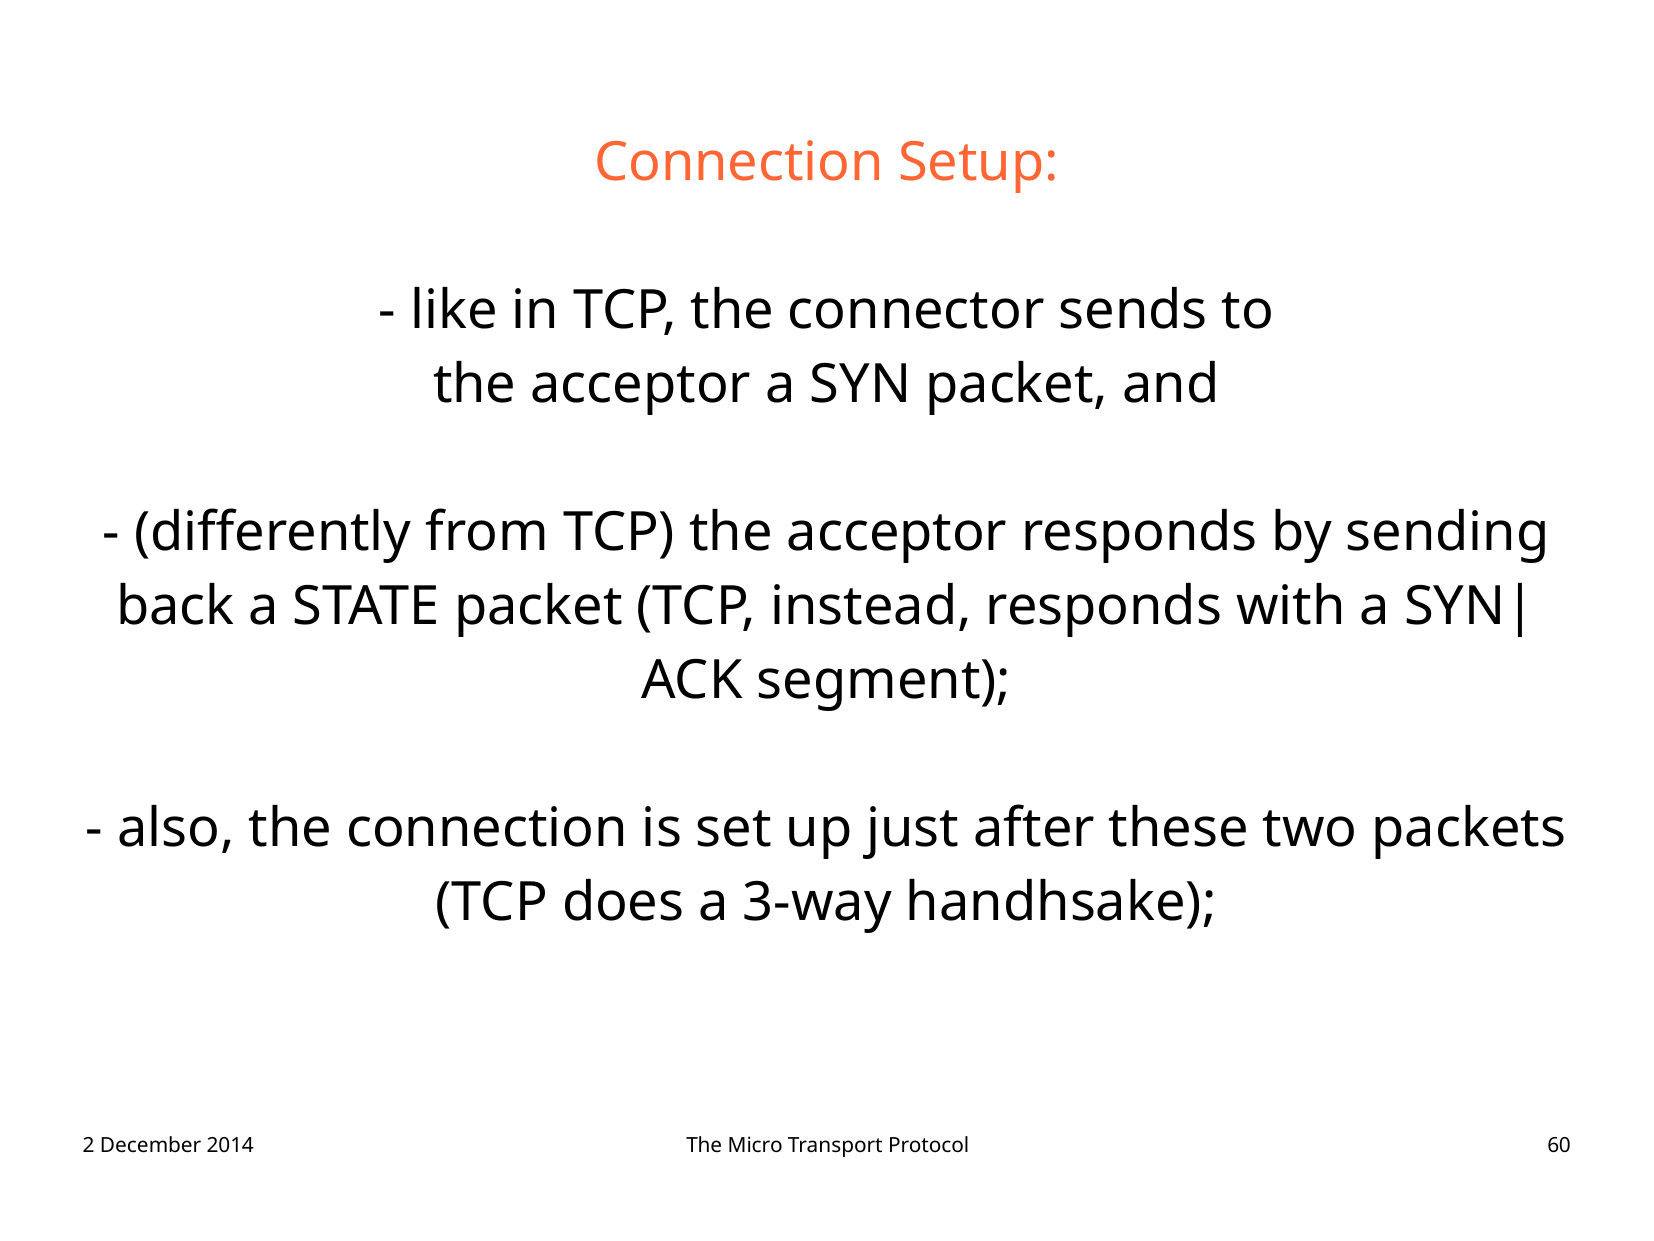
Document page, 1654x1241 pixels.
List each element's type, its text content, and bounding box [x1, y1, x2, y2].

subtitle Connection Setup: - like in TCP, the connector sends to the acceptor a SYN packet, and - (differently from TCP) the acceptor responds by sending back a STATE packet (TCP, instead, responds with a SYN|ACK segment); - also, the connection is set up just after these two packets (TCP does a 3-way handhsake); [82, 49, 1571, 1010]
